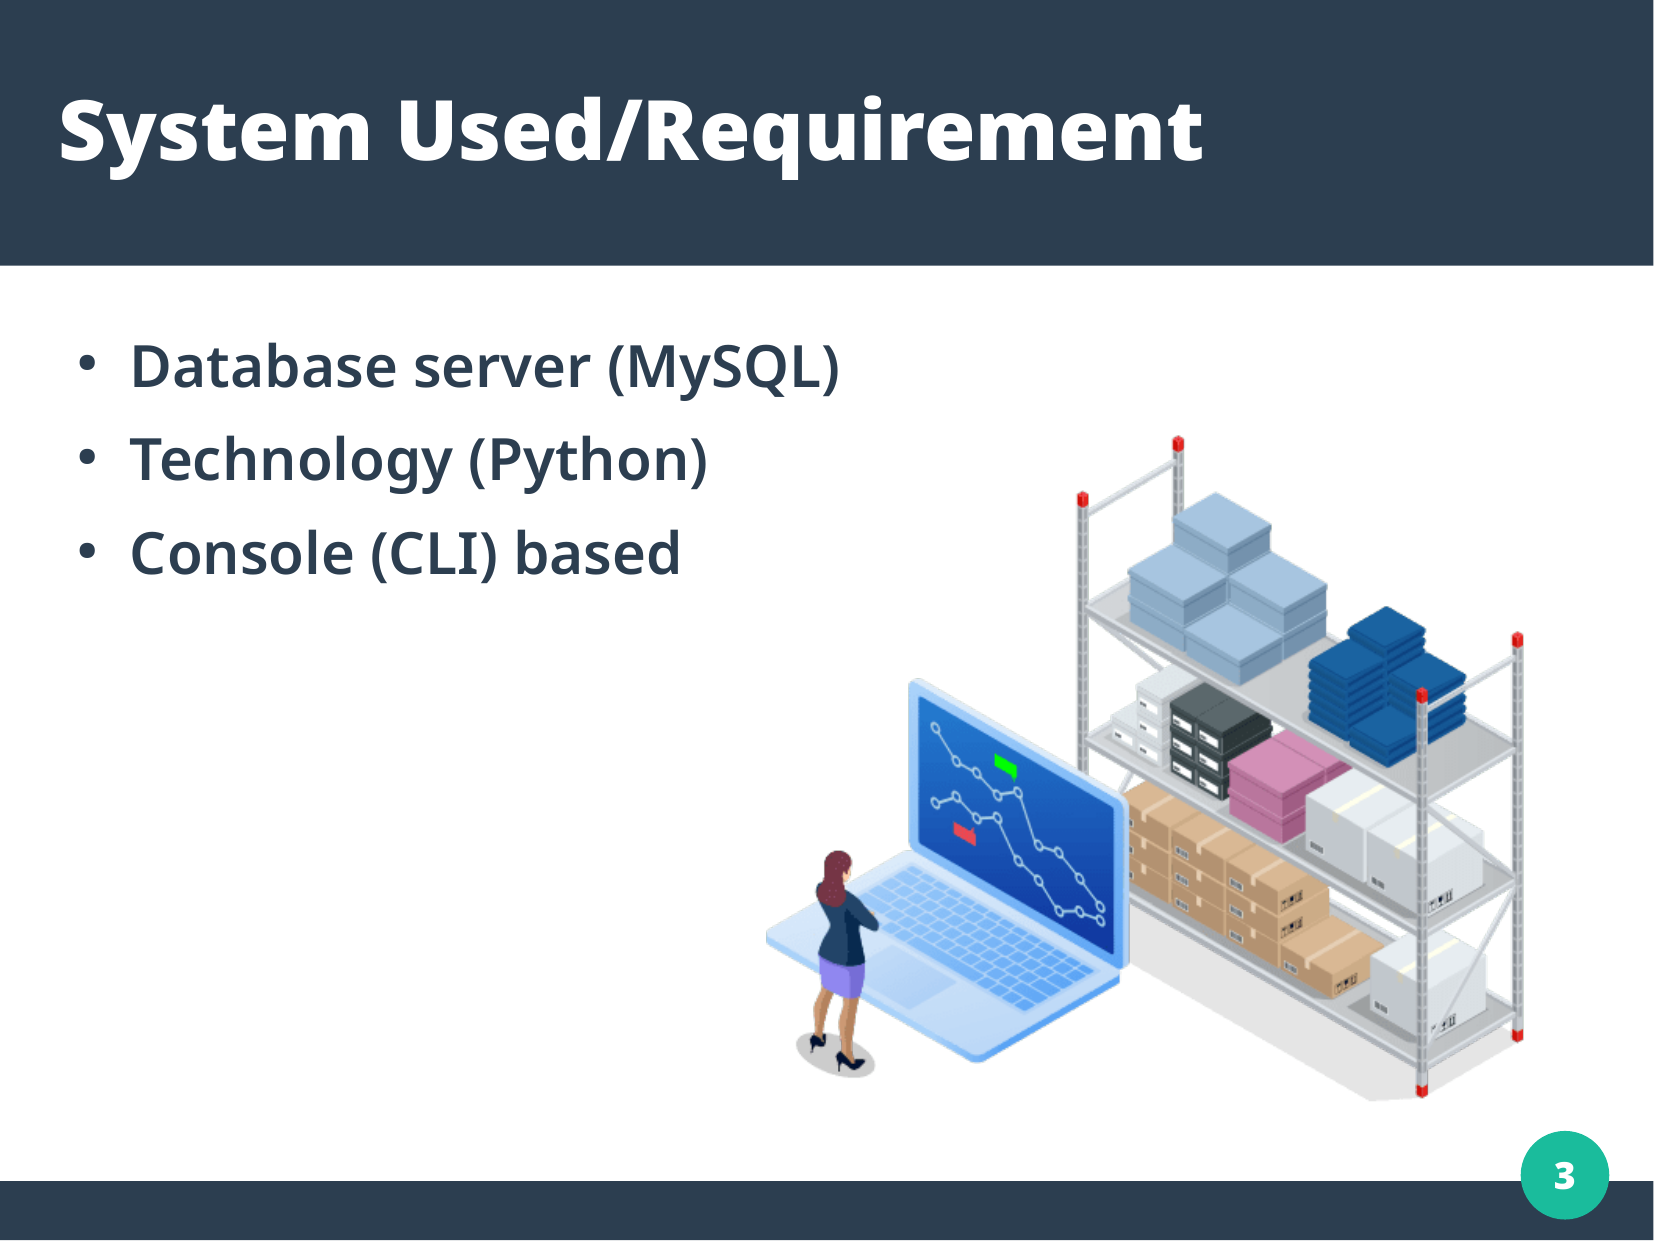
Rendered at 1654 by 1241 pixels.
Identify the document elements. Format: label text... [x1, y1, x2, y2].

picture [751, 428, 1536, 1111]
list Database server (MySQL) Technology (Python) Console (CLI) based [59, 324, 1595, 1152]
title System Used/Requirement [59, 49, 1595, 207]
